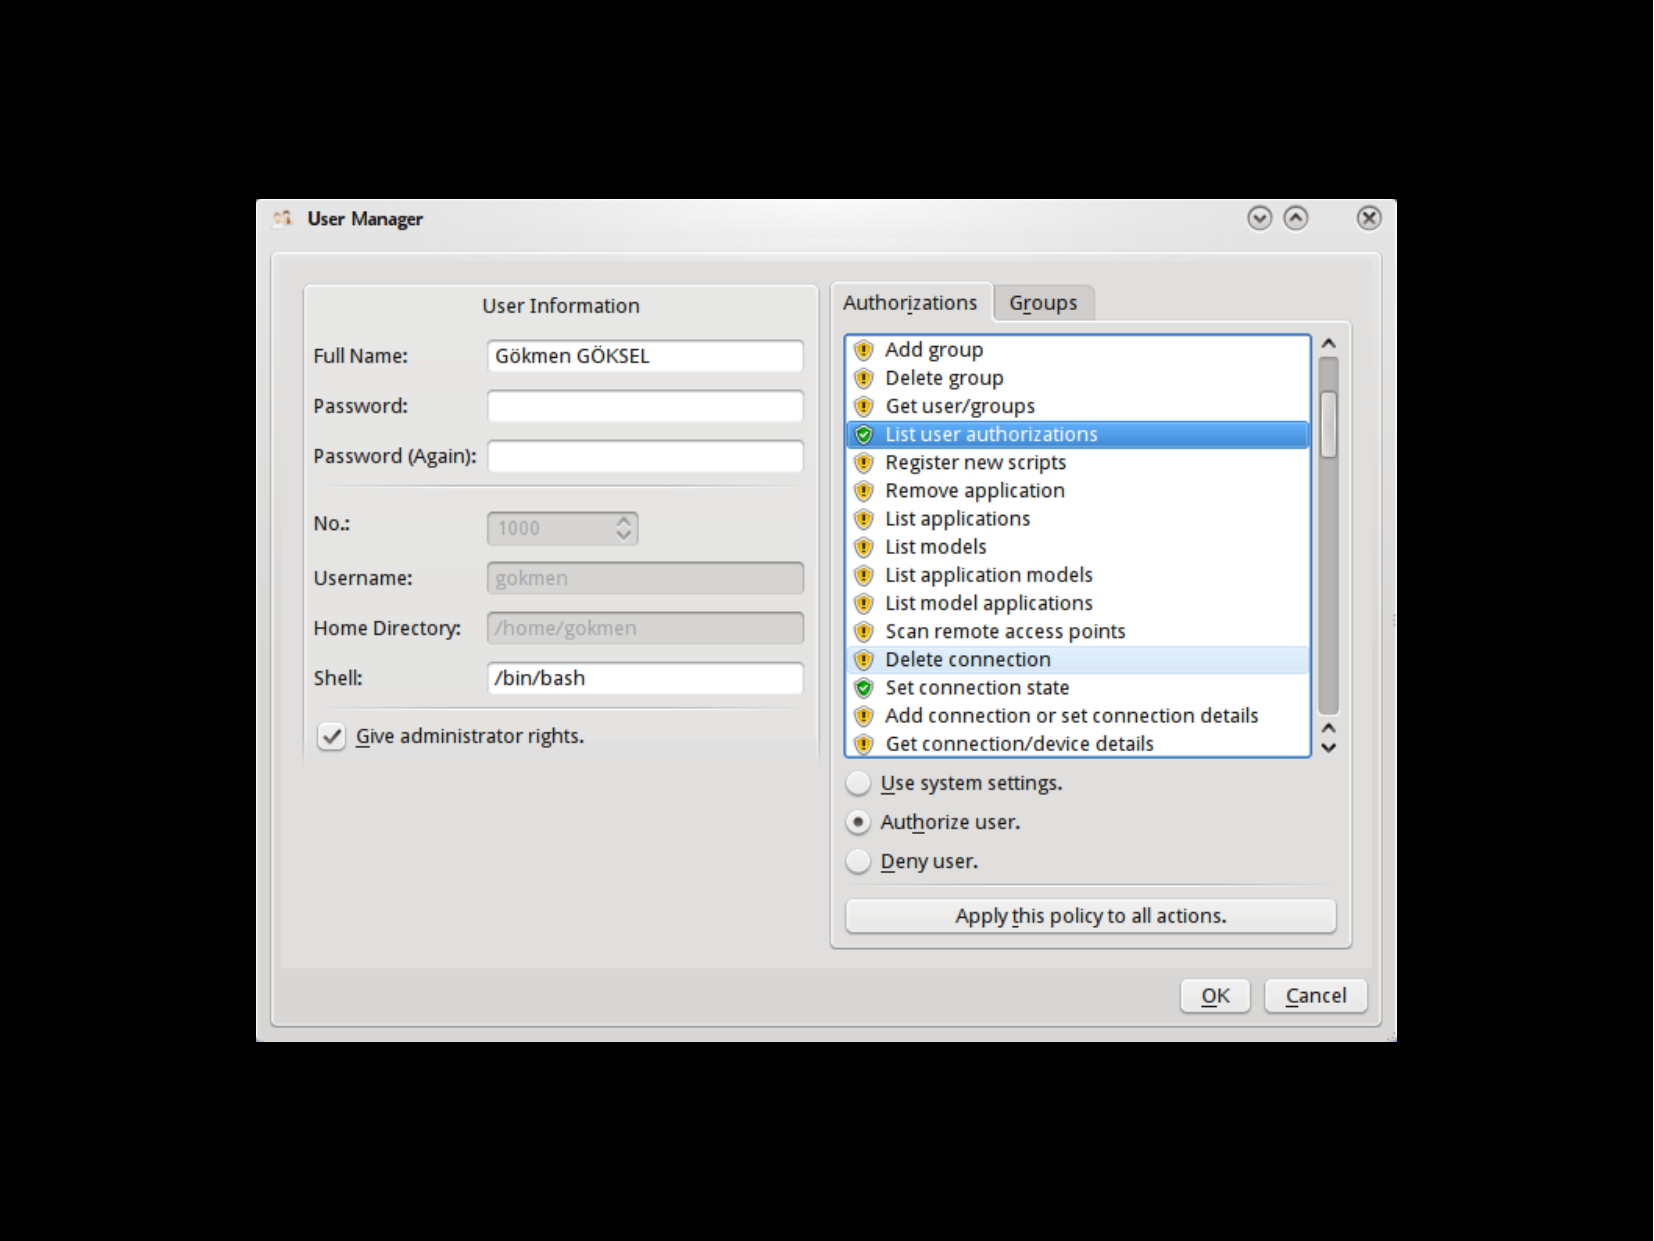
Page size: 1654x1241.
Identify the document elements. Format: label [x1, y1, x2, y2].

picture [256, 199, 1397, 1042]
